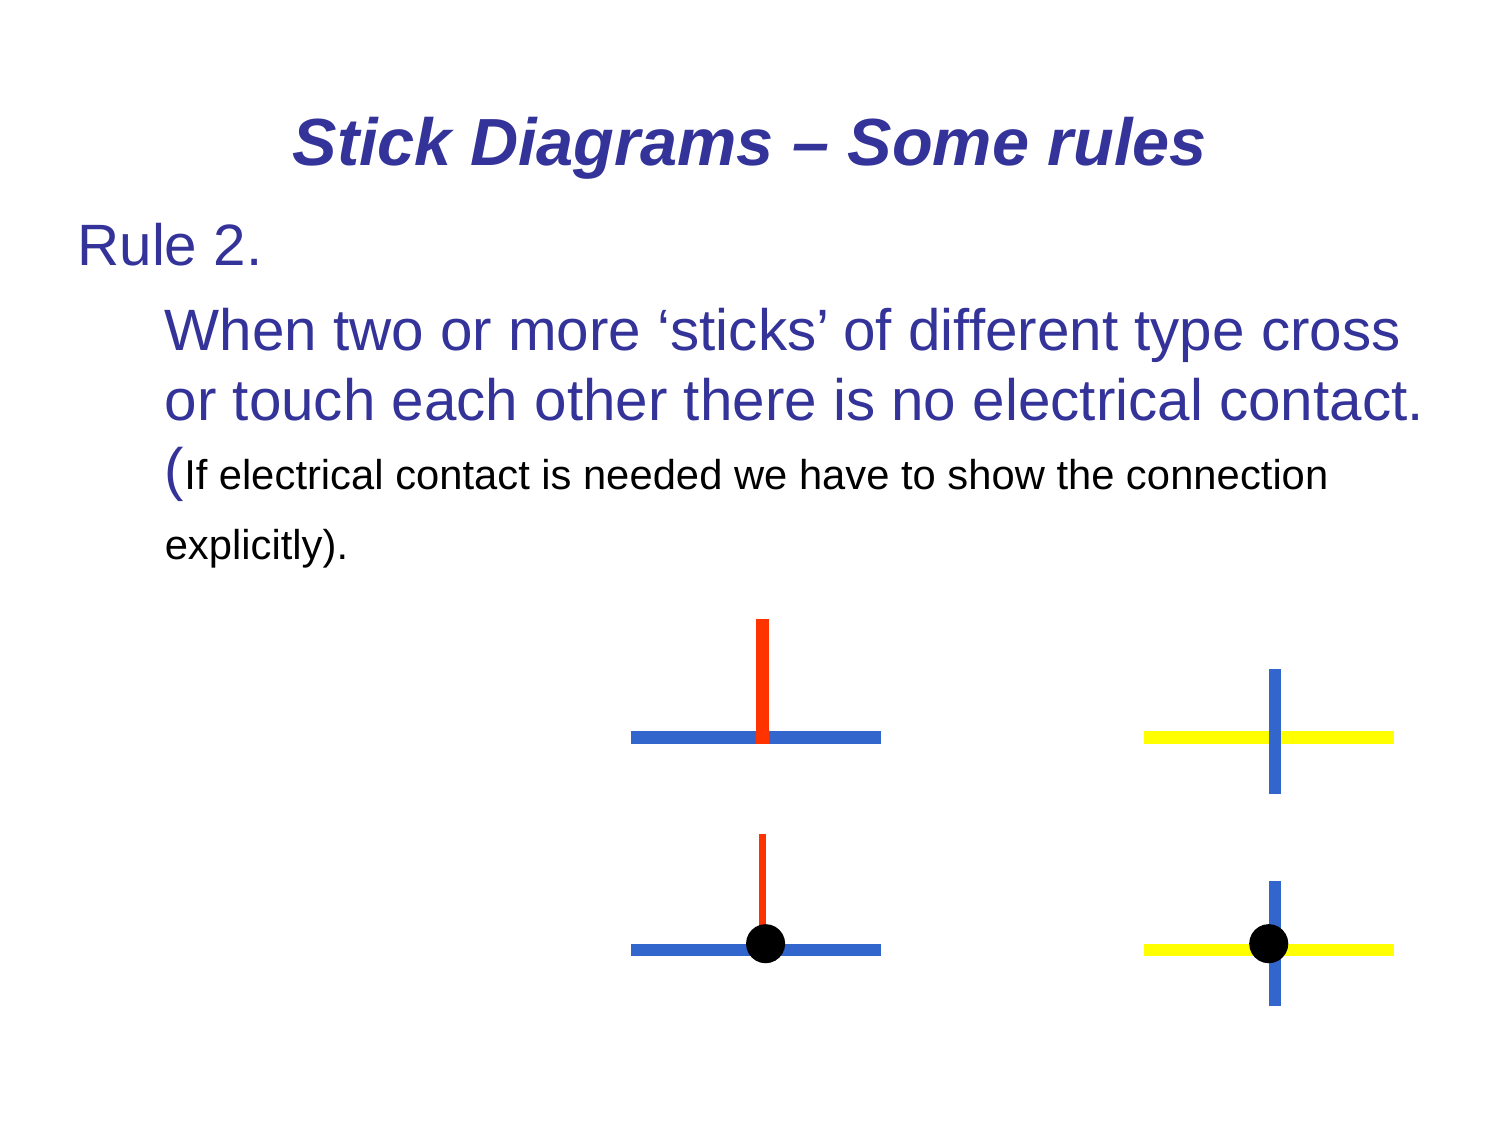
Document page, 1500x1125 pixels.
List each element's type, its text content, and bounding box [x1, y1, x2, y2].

list Rule 2. When two or more ‘sticks’ of different type cross or touch each other there is no electrical contact. (If electrical contact is needed we have to show the connection explicitly). [62, 199, 1475, 600]
text_box [1249, 924, 1288, 963]
text_box [746, 924, 785, 963]
title Stick Diagrams – Some rules [75, 45, 1426, 199]
